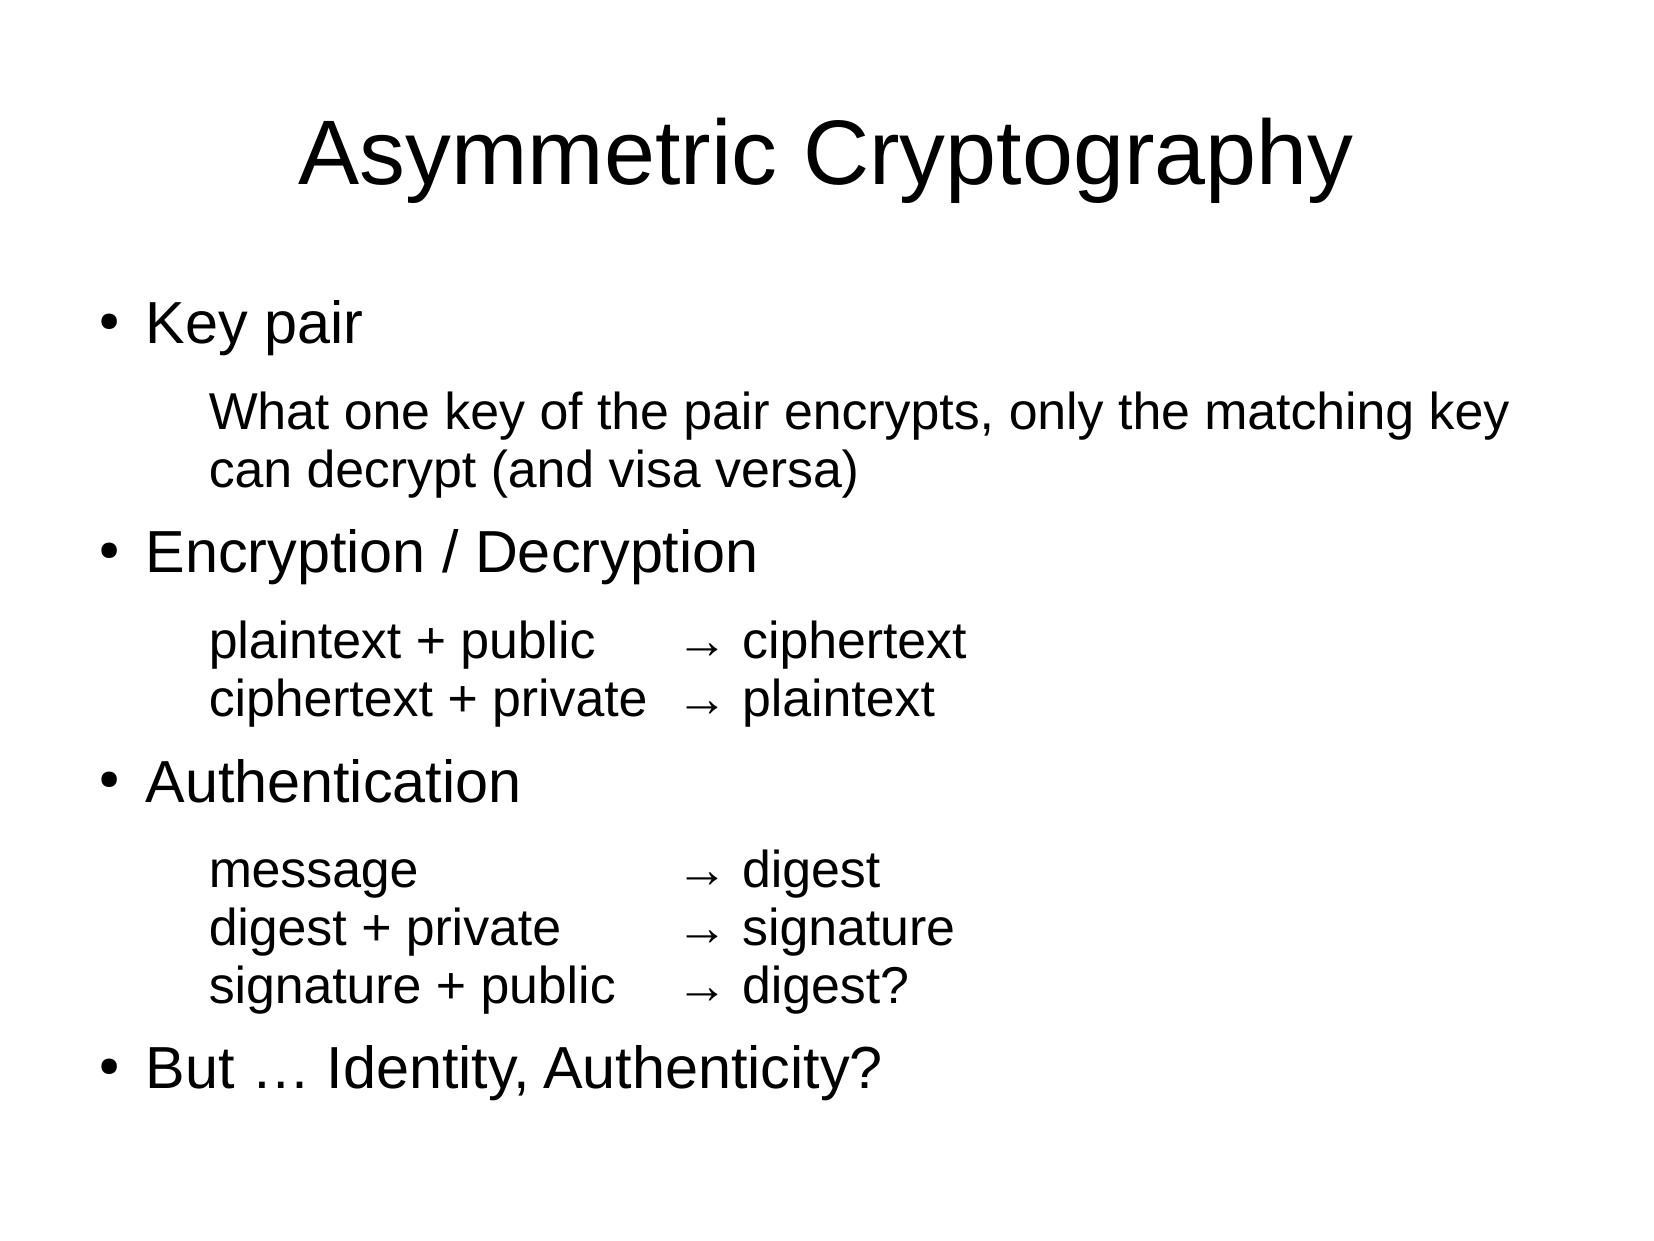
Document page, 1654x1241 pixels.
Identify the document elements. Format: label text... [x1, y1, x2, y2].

list Key pair What one key of the pair encrypts, only the matching key can decrypt (and visa versa) Encryption / Decryption plaintext + public → ciphertext ciphertext + private → plaintext Authentication message → digest digest + private → signature signature + public → digest? But … Identity, Authenticity? [82, 290, 1571, 1109]
title Asymmetric Cryptography [82, 56, 1571, 250]
